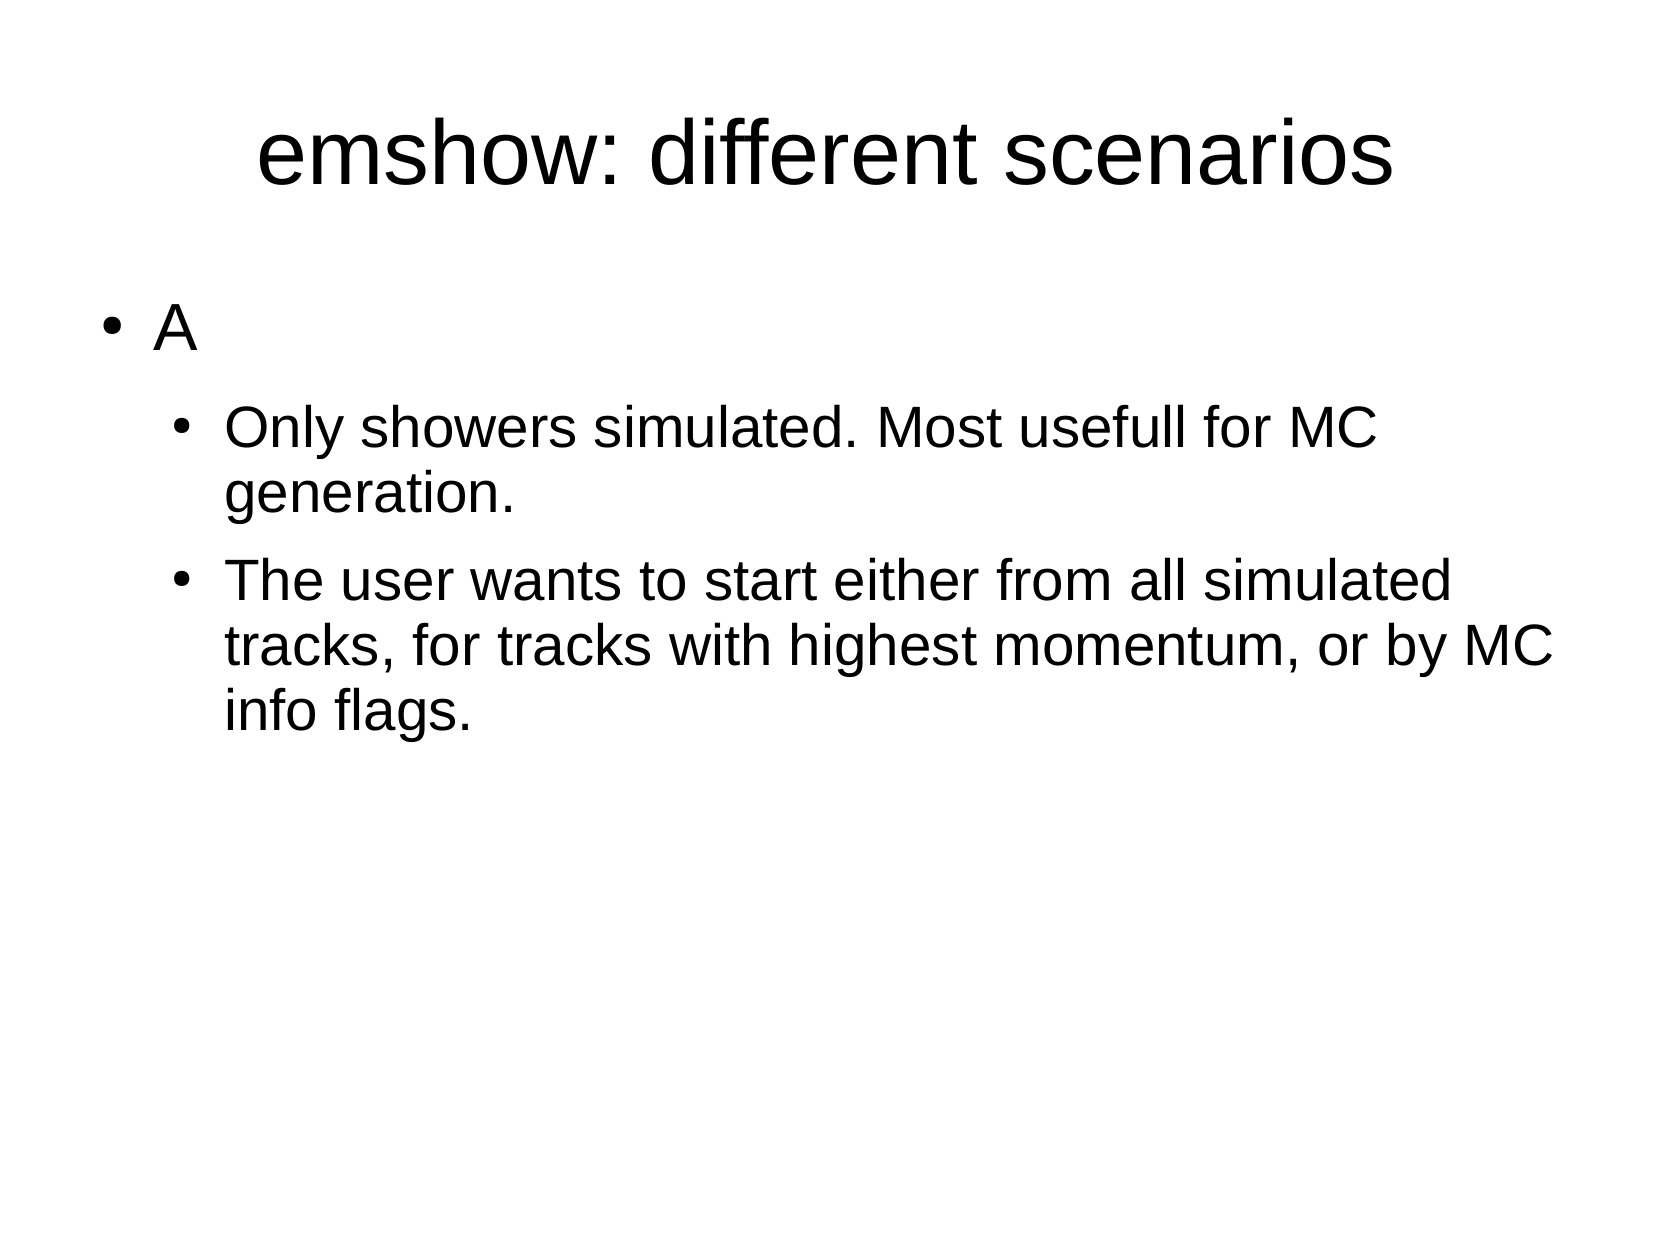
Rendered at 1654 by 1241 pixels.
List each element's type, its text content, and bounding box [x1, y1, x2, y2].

list A Only showers simulated. Most usefull for MC generation. The user wants to start either from all simulated tracks, for tracks with highest momentum, or by MC info flags. [82, 290, 1571, 1109]
title emshow: different scenarios [82, 49, 1571, 257]
